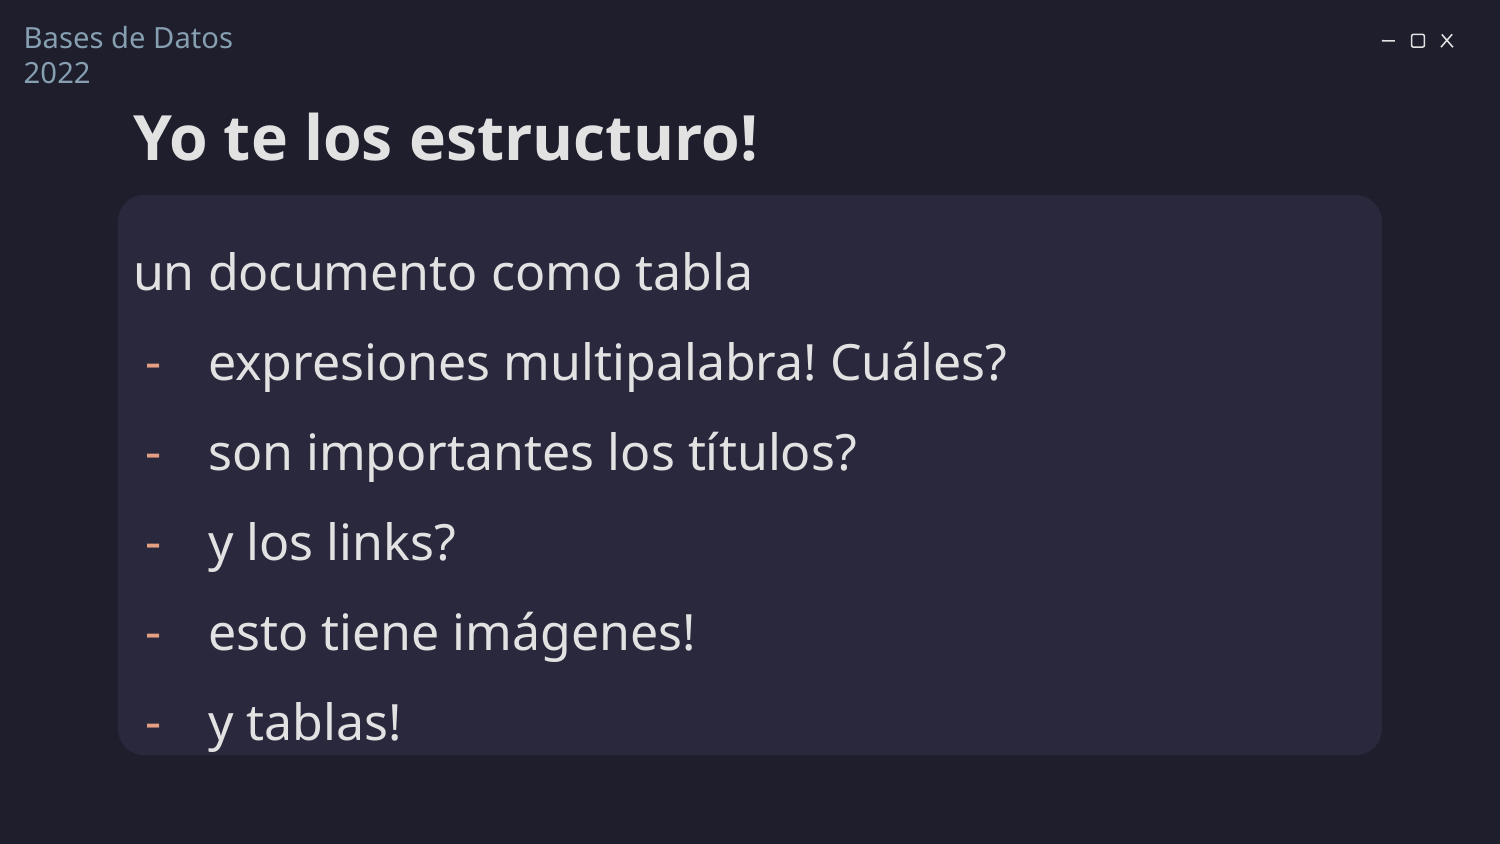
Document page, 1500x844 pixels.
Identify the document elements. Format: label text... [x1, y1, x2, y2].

title Yo te los estructuro! [118, 88, 1382, 183]
list un documento como tabla expresiones multipalabra! Cuáles? son importantes los títulos? y los links? esto tiene imágenes! y tablas! [118, 195, 1382, 750]
